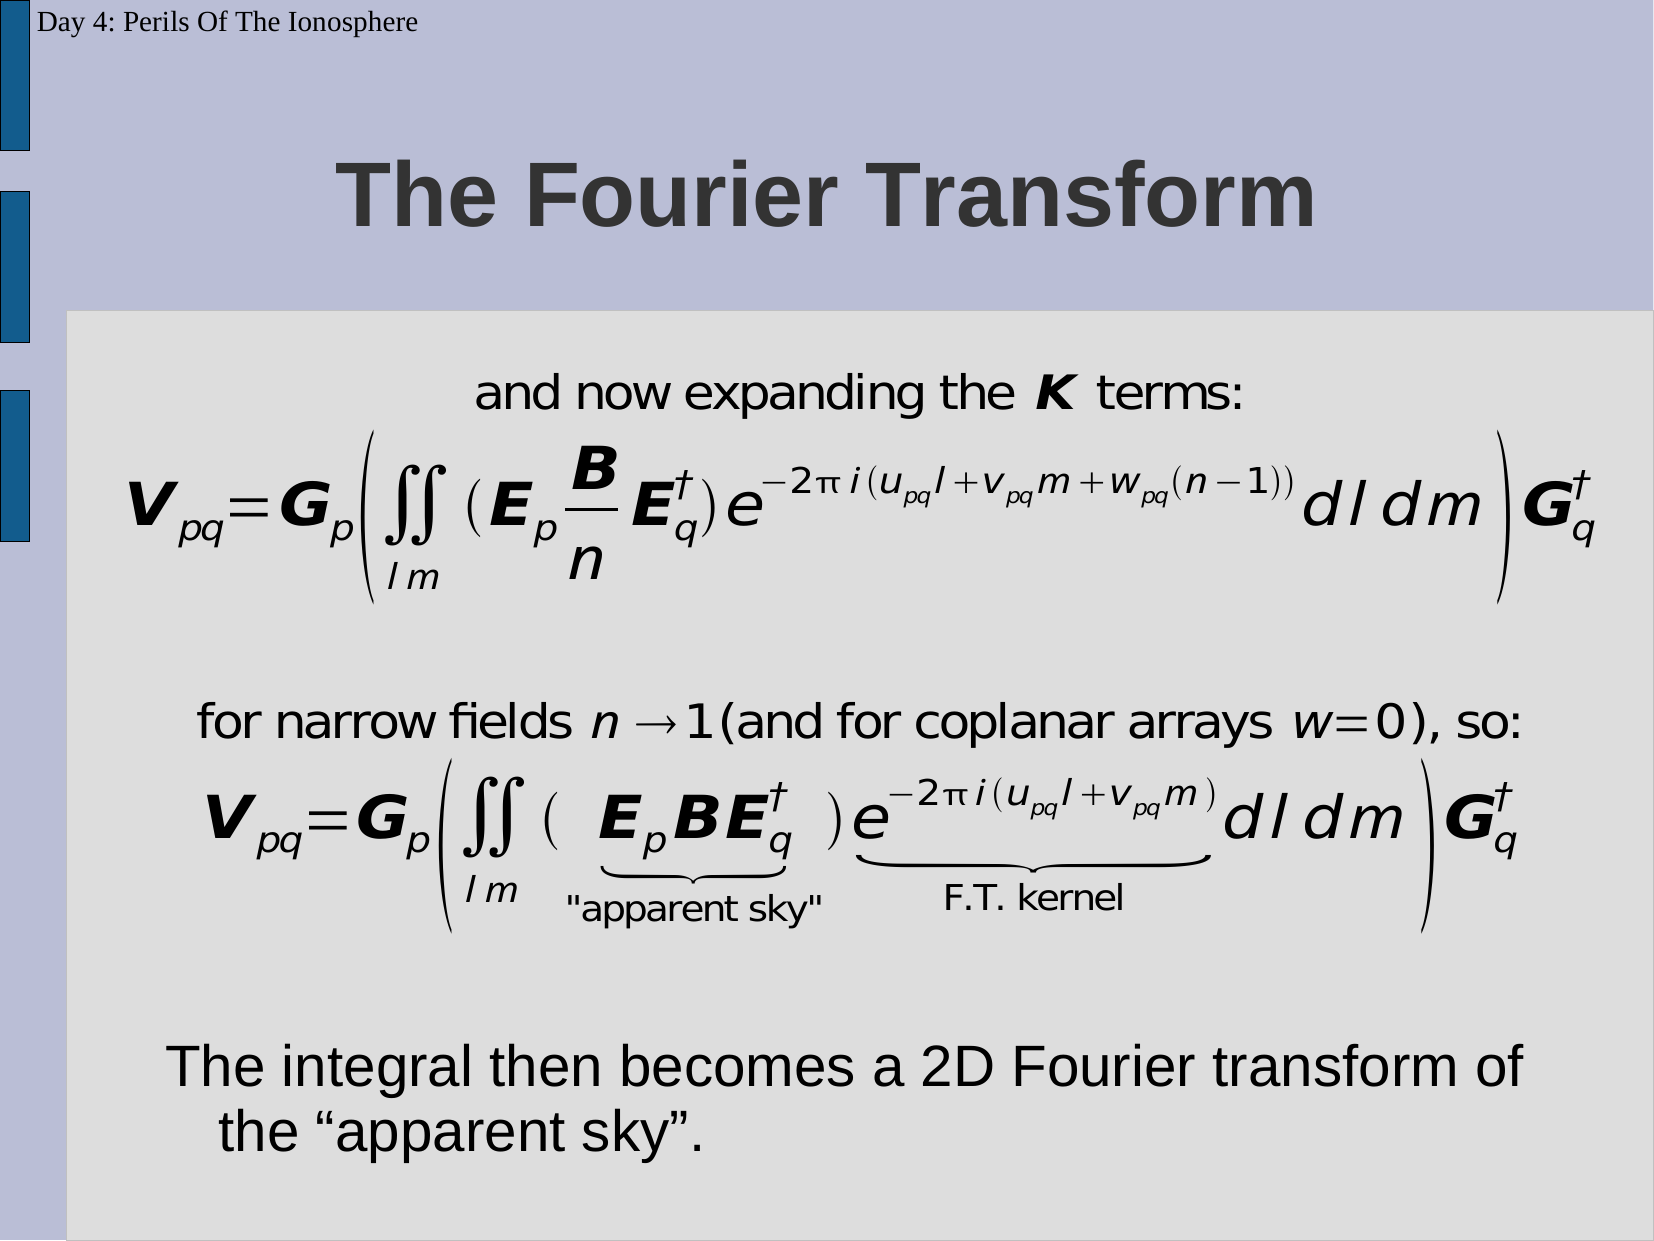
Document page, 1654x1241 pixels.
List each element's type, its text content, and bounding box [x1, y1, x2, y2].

chart [118, 354, 1599, 938]
list The integral then becomes a 2D Fourier transform of the “apparent sky”. [147, 1033, 1560, 1171]
title The Fourier Transform [121, 91, 1534, 299]
